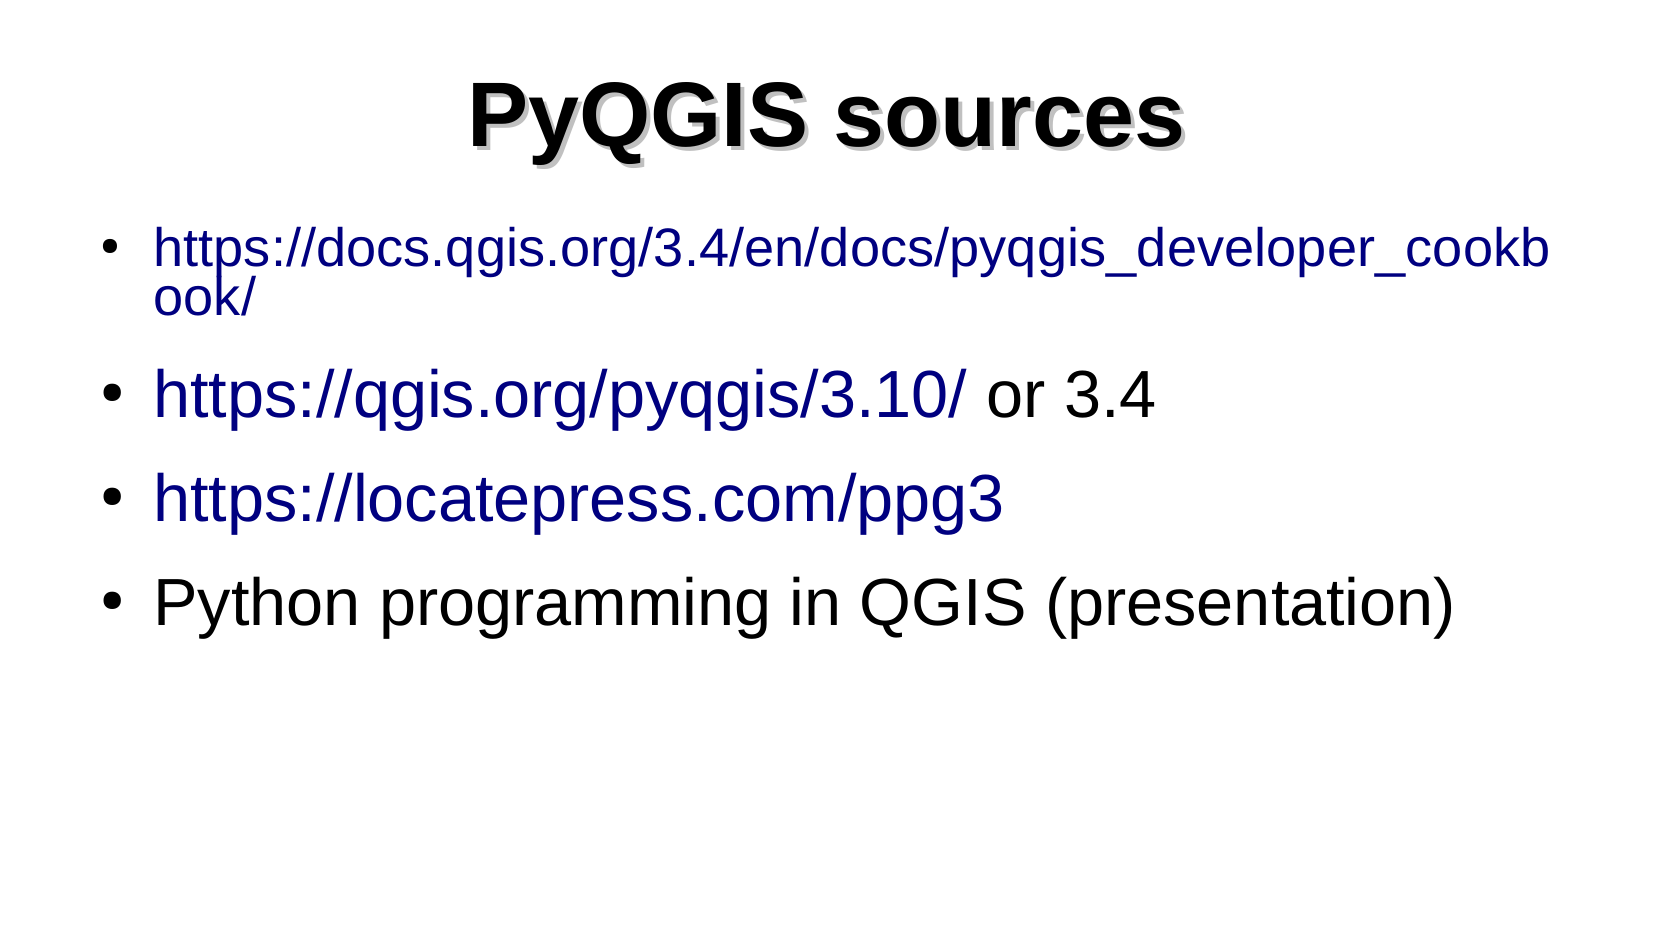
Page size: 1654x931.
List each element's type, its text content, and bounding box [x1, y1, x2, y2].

list https://docs.qgis.org/3.4/en/docs/pyqgis_developer_cookbook/ https://qgis.org/pyqgis/3.10/ or 3.4 https://locatepress.com/ppg3 Python programming in QGIS (presentation) [82, 217, 1571, 758]
title PyQGIS sources [82, 37, 1571, 193]
